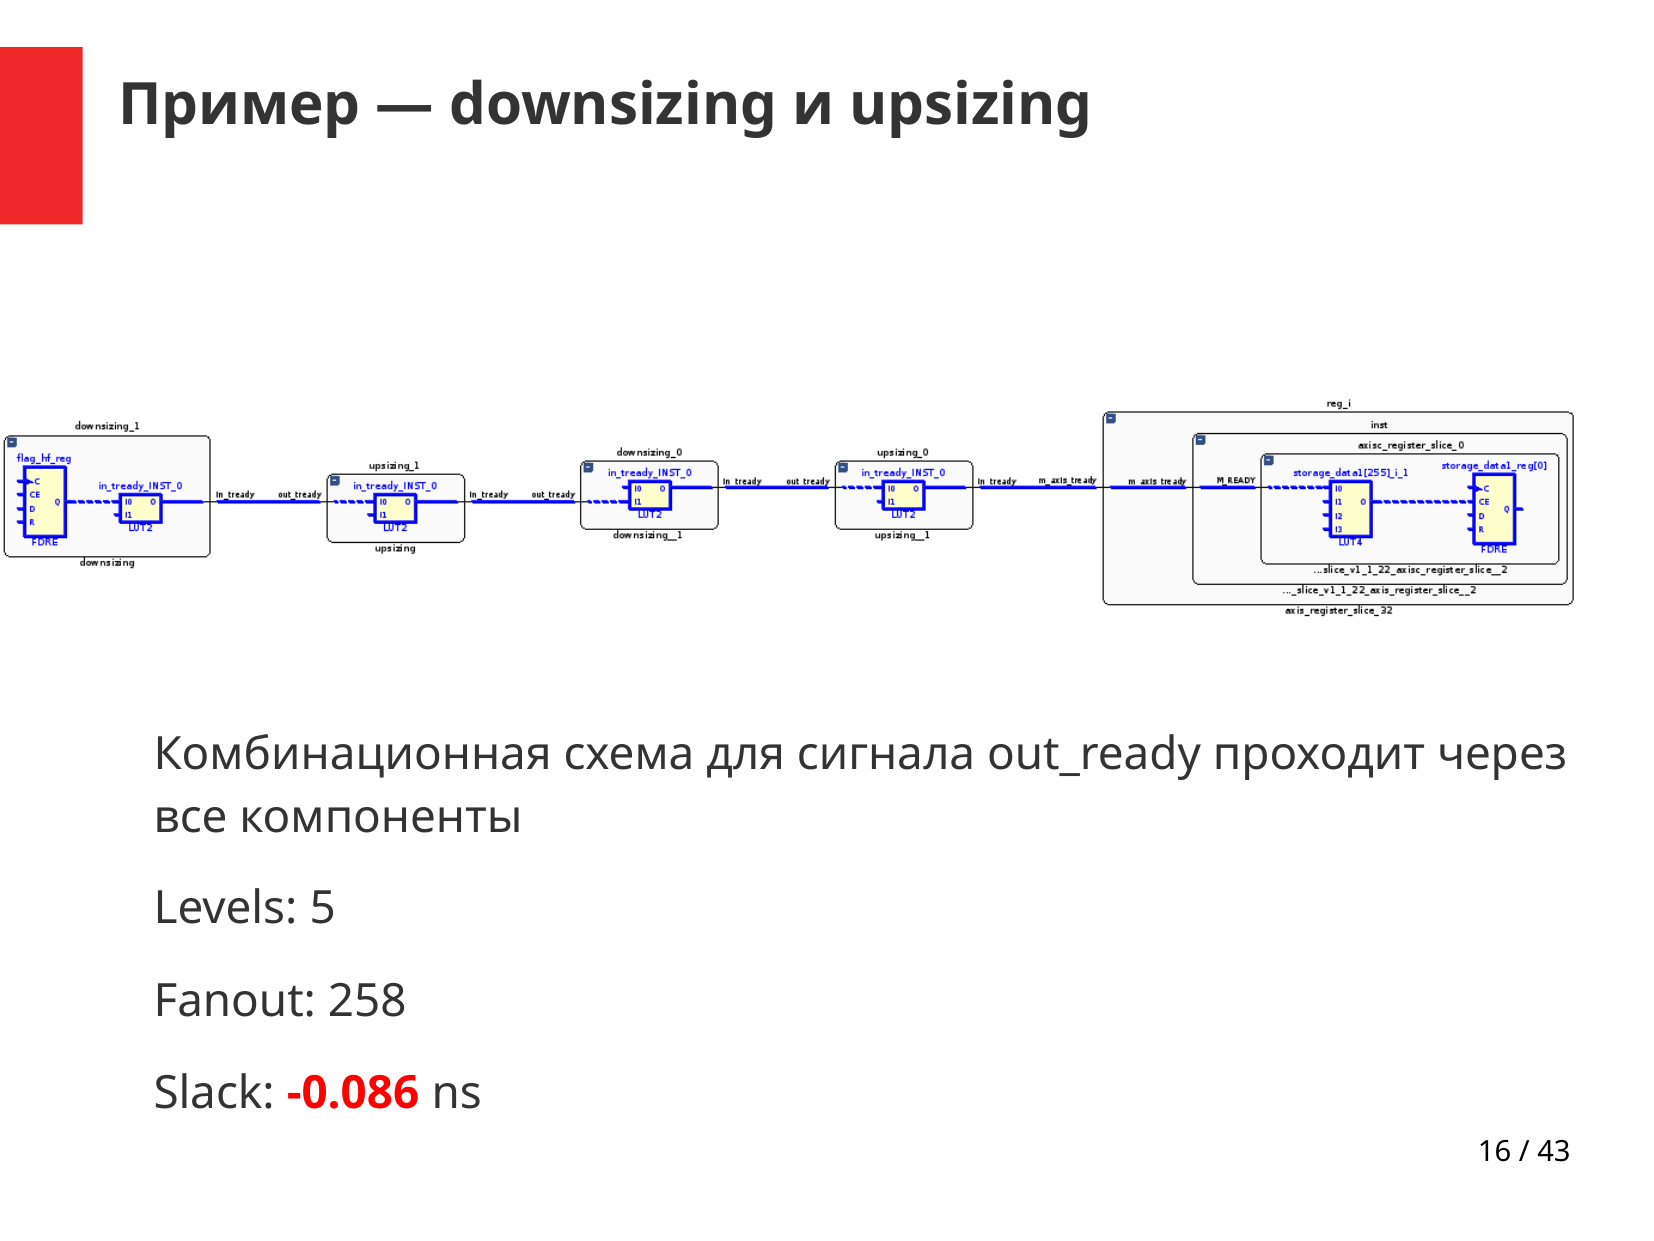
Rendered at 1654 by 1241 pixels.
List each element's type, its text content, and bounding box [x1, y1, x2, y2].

list Комбинационная схема для сигнала out_ready проходит через все компоненты Levels: 5 Fanout: 258 Slack: -0.086 ns [82, 720, 1595, 1123]
title Пример — downsizing и upsizing [118, 49, 1571, 154]
picture [0, 378, 1642, 670]
